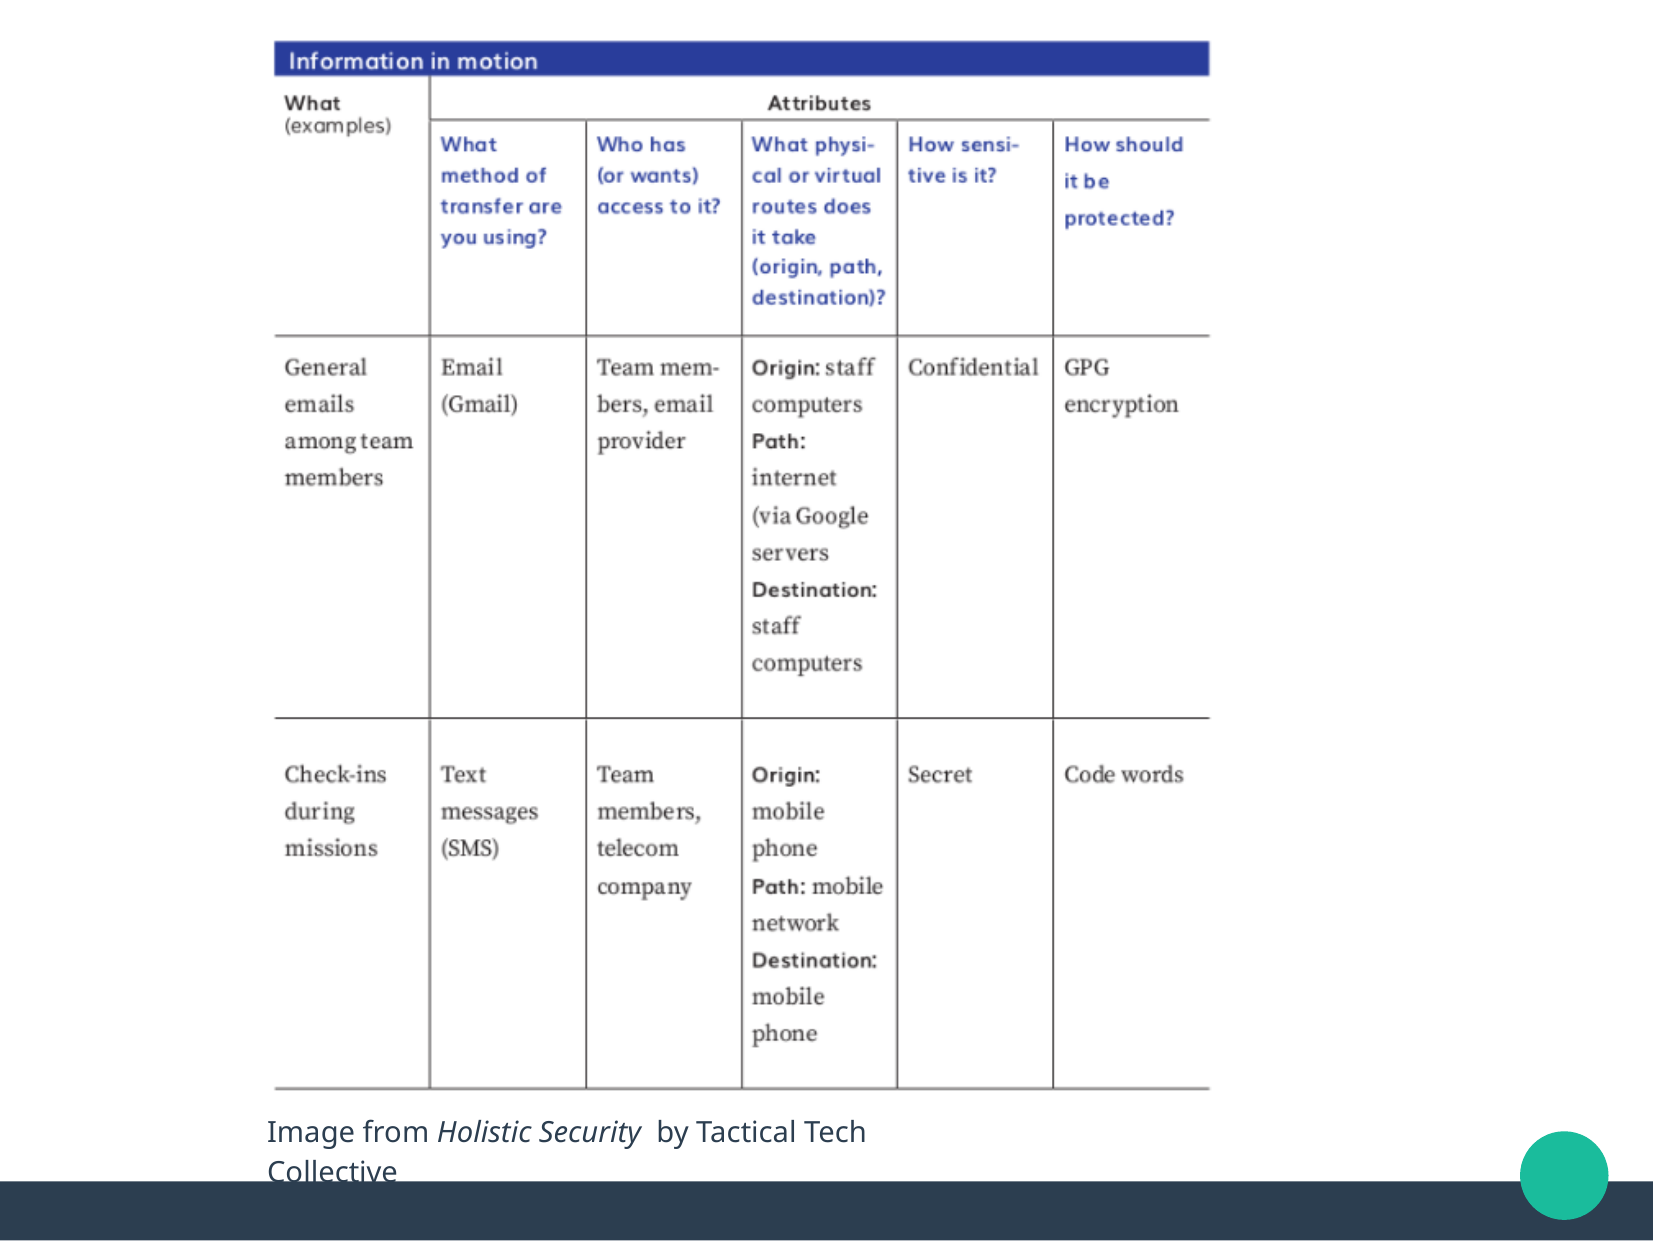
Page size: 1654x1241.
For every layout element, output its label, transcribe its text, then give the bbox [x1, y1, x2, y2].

text_box Image from Holistic Security by Tactical Tech Collective [252, 1117, 972, 1156]
picture [249, 13, 1240, 1117]
